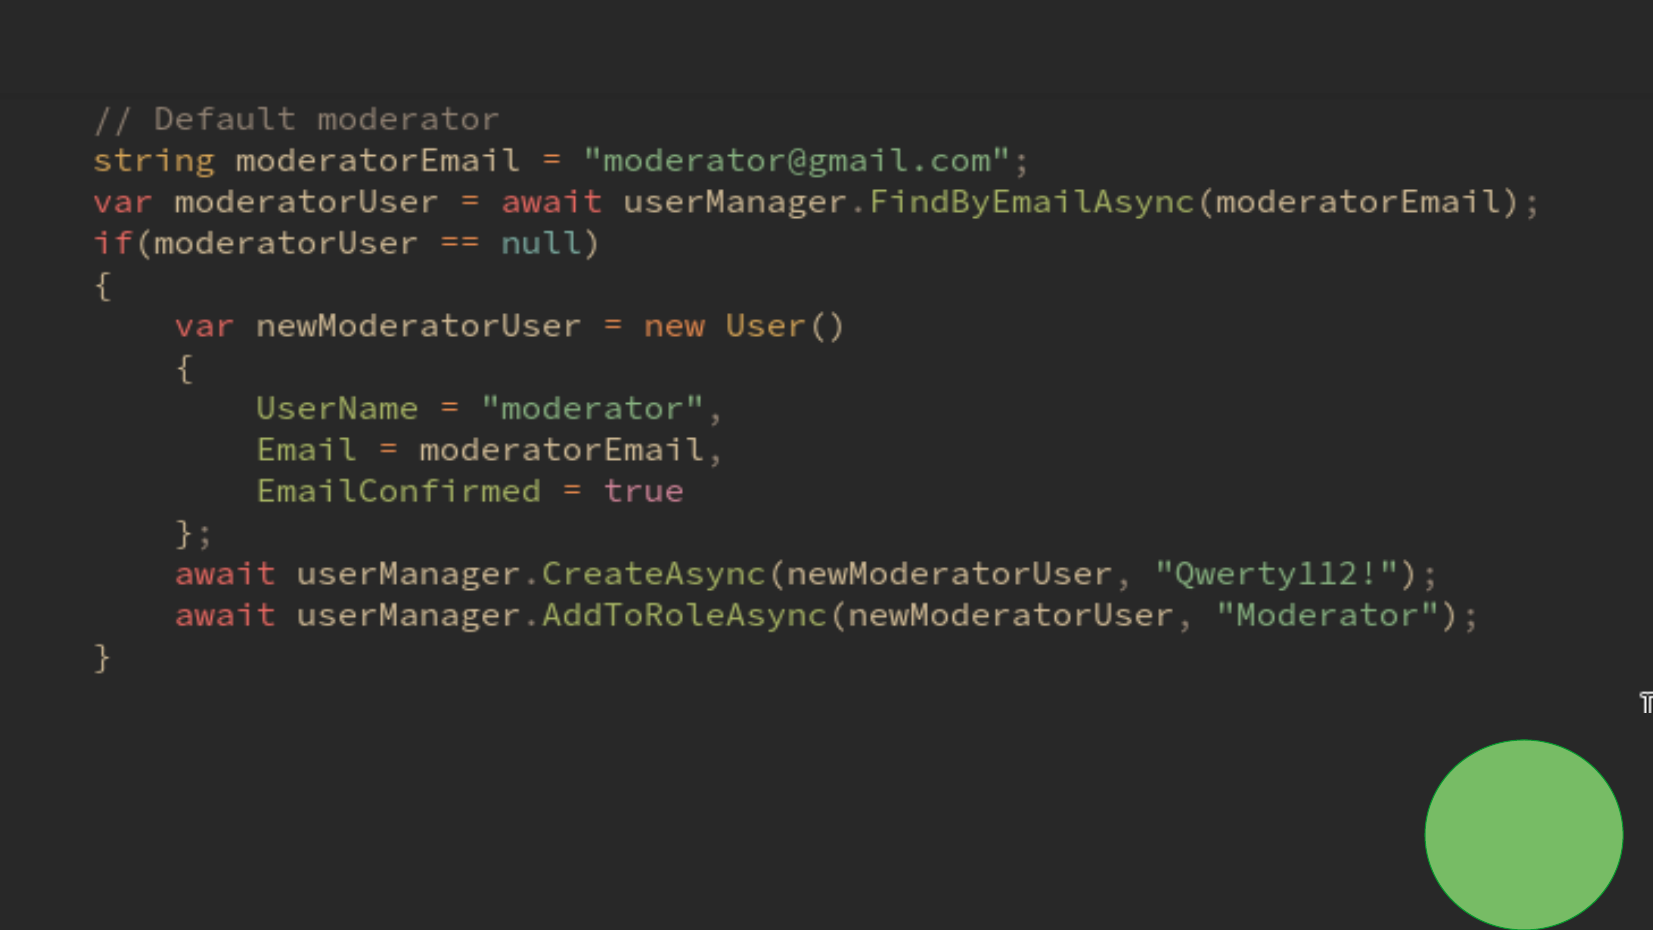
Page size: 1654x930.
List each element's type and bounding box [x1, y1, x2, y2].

text_box [1425, 739, 1624, 930]
picture [0, 93, 1653, 713]
